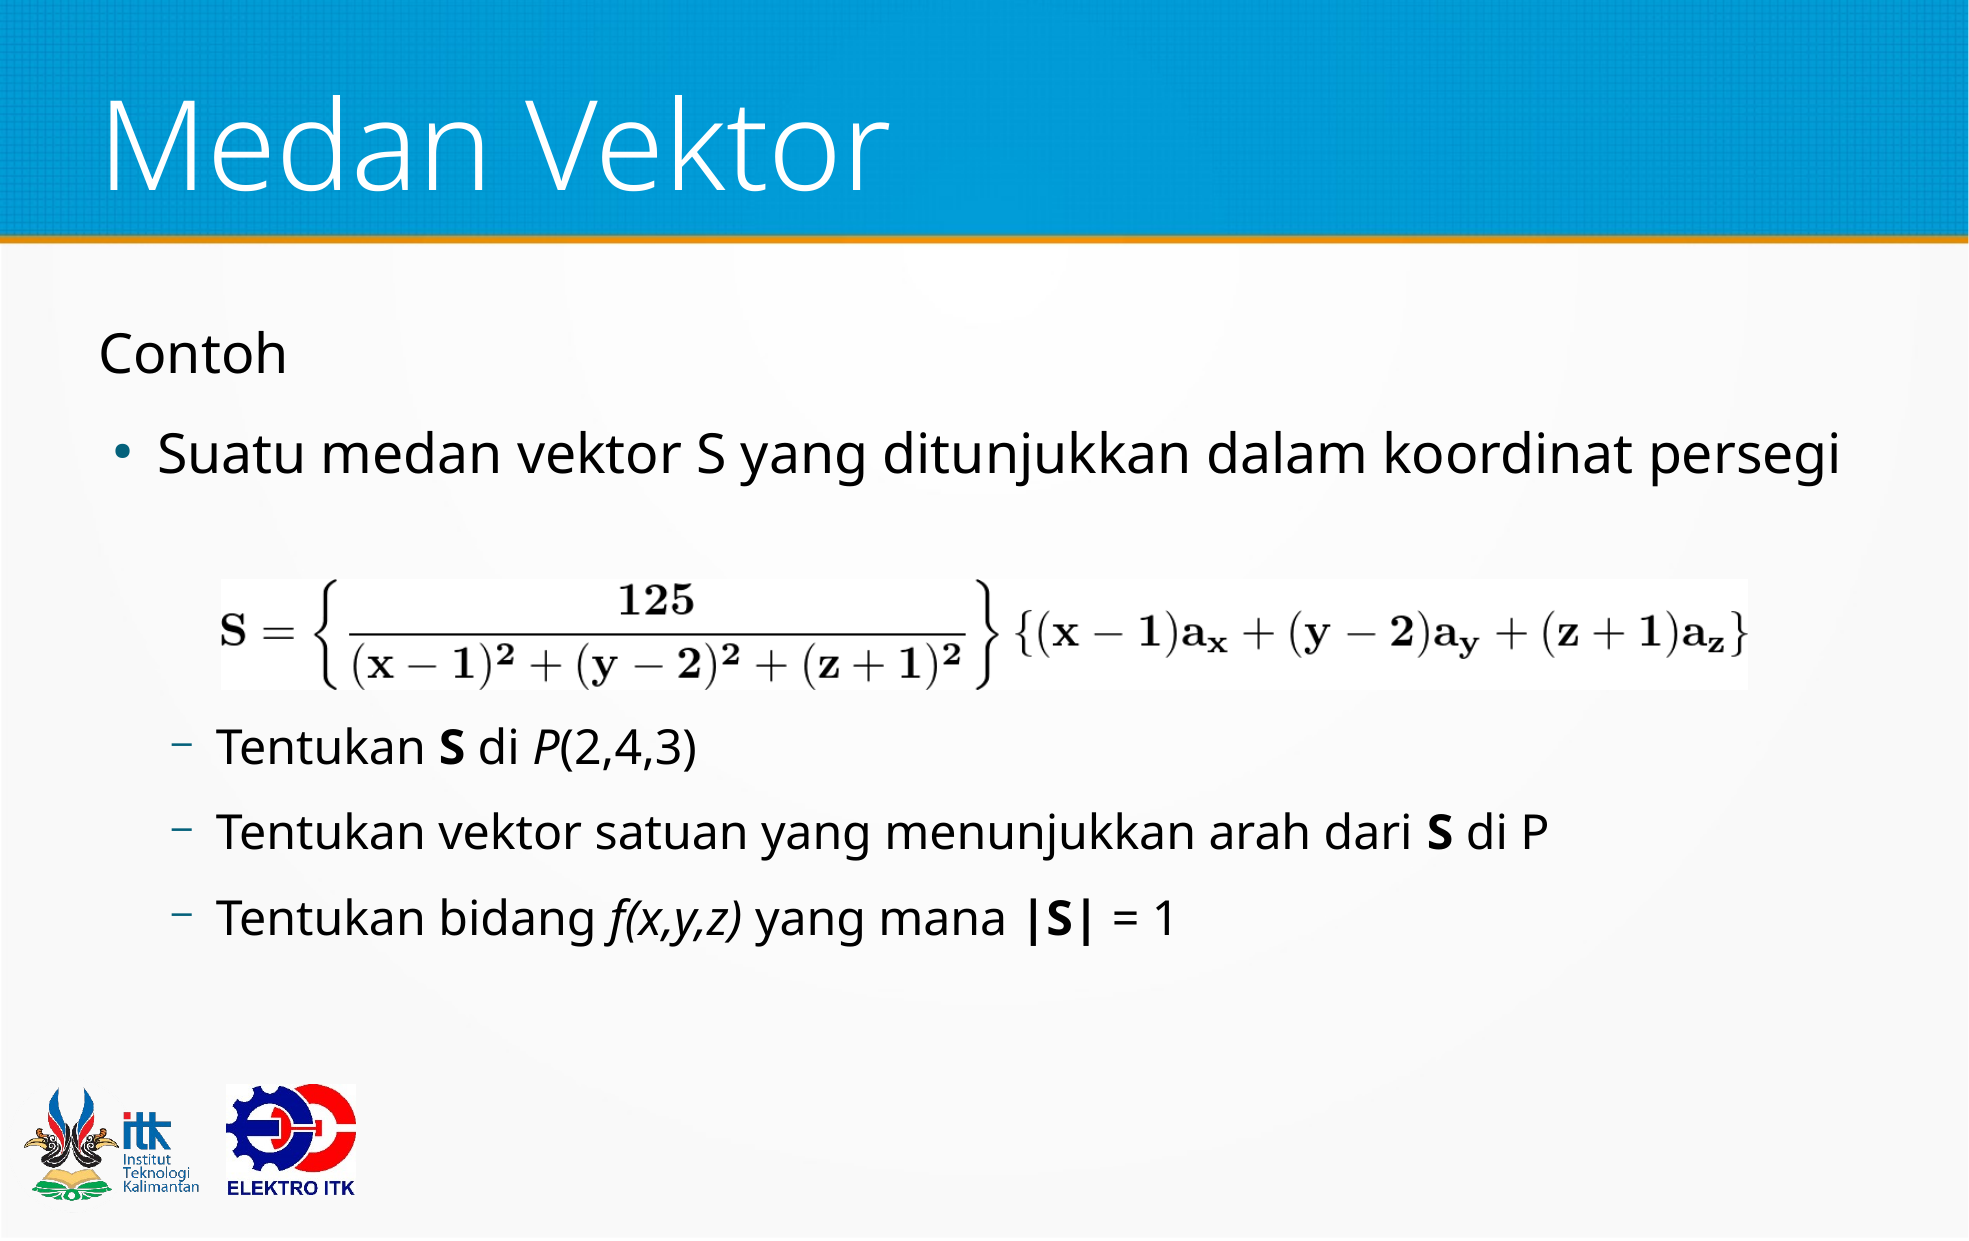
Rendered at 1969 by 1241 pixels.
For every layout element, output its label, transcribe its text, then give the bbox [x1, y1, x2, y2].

title Medan Vektor [98, 19, 1870, 227]
picture [0, 233, 1969, 1241]
list Contoh Suatu medan vektor S yang ditunjukkan dalam koordinat persegi Tentukan S di P(2,4,3) Tentukan vektor satuan yang menunjukkan arah dari S di P Tentukan bidang f(x,y,z) yang mana |S| = 1 [98, 315, 1861, 976]
